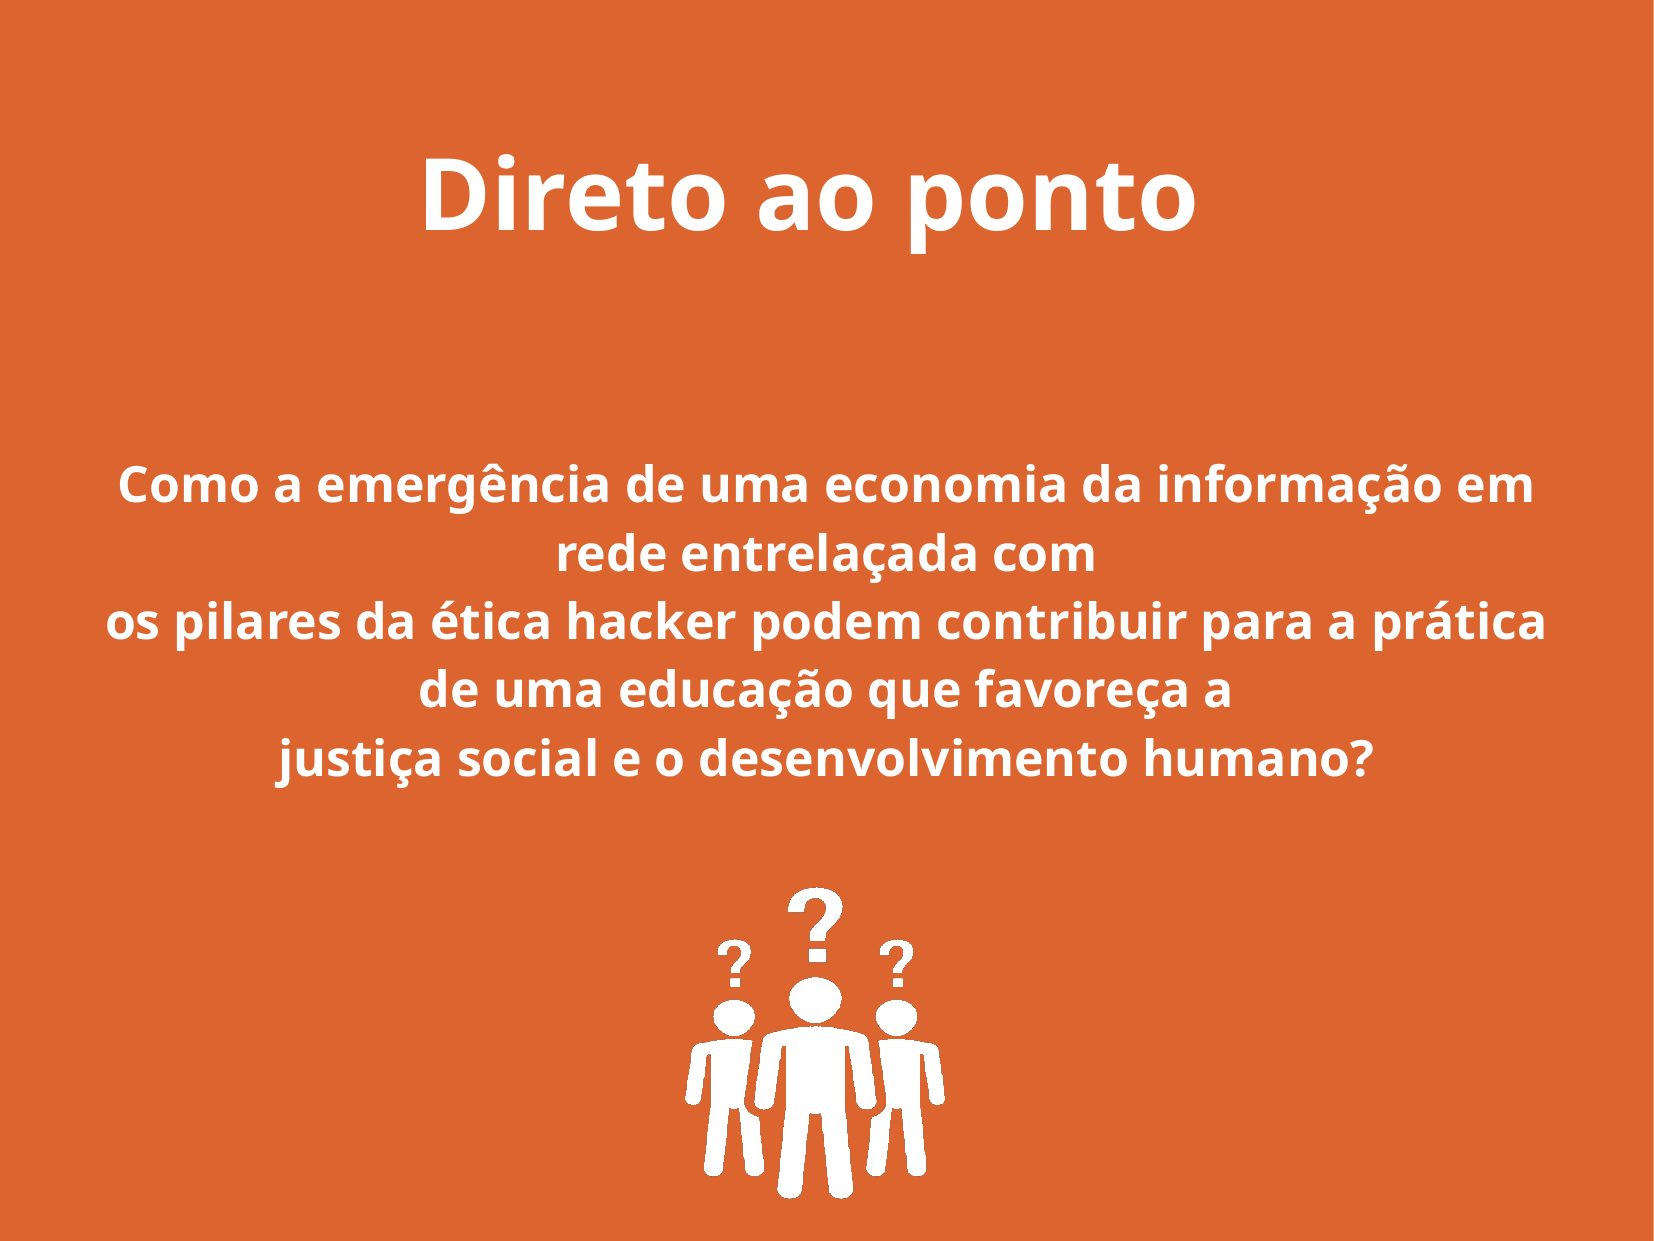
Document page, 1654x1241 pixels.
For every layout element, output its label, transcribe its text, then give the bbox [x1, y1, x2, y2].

text_box Direto ao ponto [265, 94, 1353, 290]
text_box Como a emergência de uma economia da informação em rede entrelaçada com os pilares da ética hacker podem contribuir para a prática de uma educação que favoreça a justiça social e o desenvolvimento humano? [82, 283, 1571, 957]
picture [0, 0, 1654, 1241]
